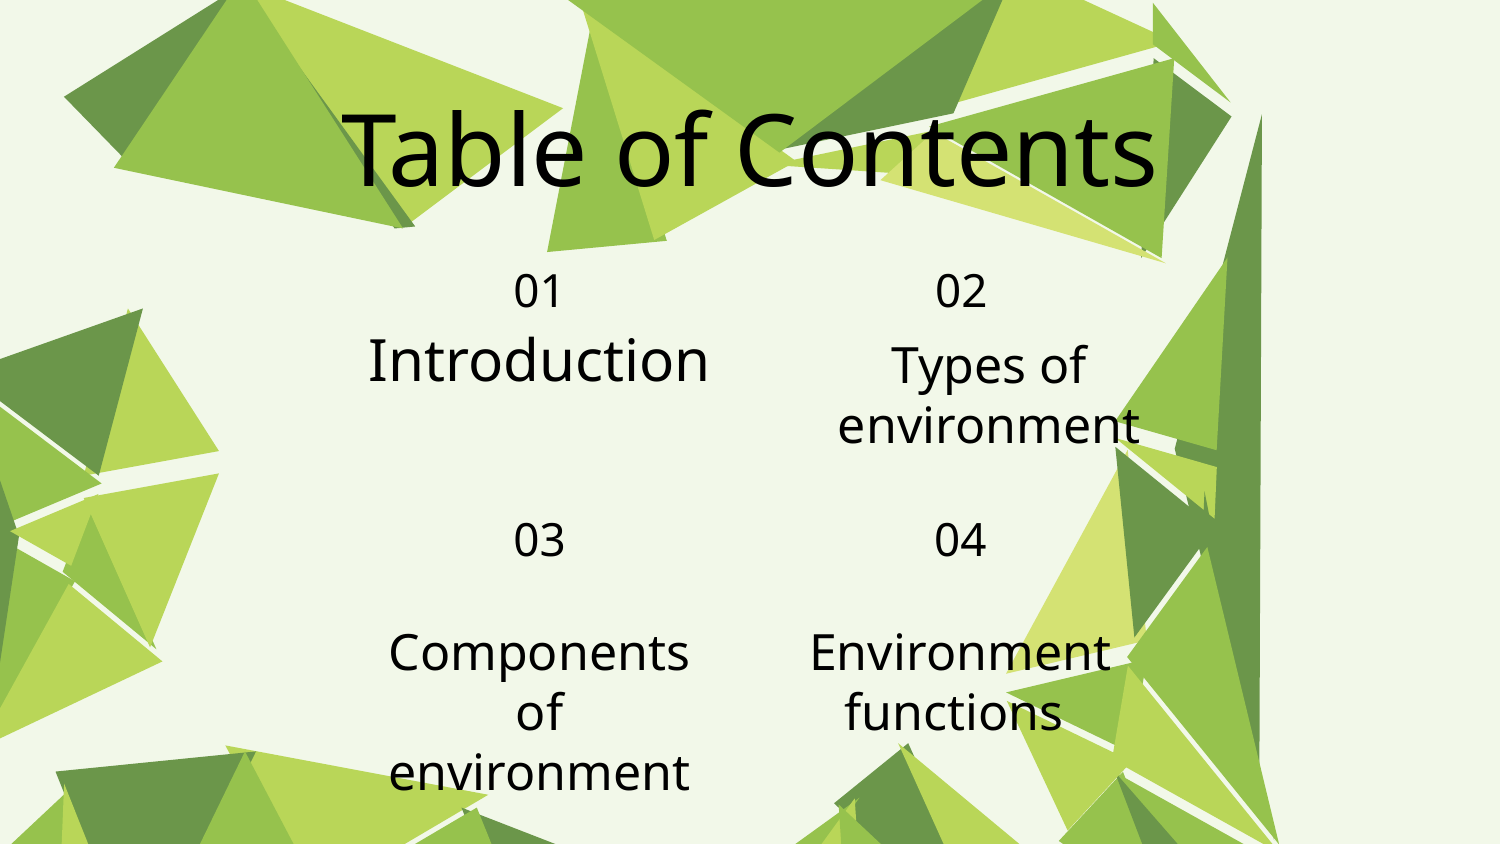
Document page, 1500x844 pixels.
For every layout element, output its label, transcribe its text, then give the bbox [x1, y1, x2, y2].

title 02 [834, 236, 1089, 318]
title 01 [412, 236, 667, 342]
subtitle Types of environment [772, 318, 1207, 400]
title Table of Contents [101, 71, 1399, 237]
subtitle Components of environment [351, 605, 728, 723]
subtitle Environment functions [766, 605, 1155, 754]
title 03 [412, 485, 667, 591]
title 04 [833, 485, 1088, 591]
subtitle Introduction [351, 308, 728, 385]
